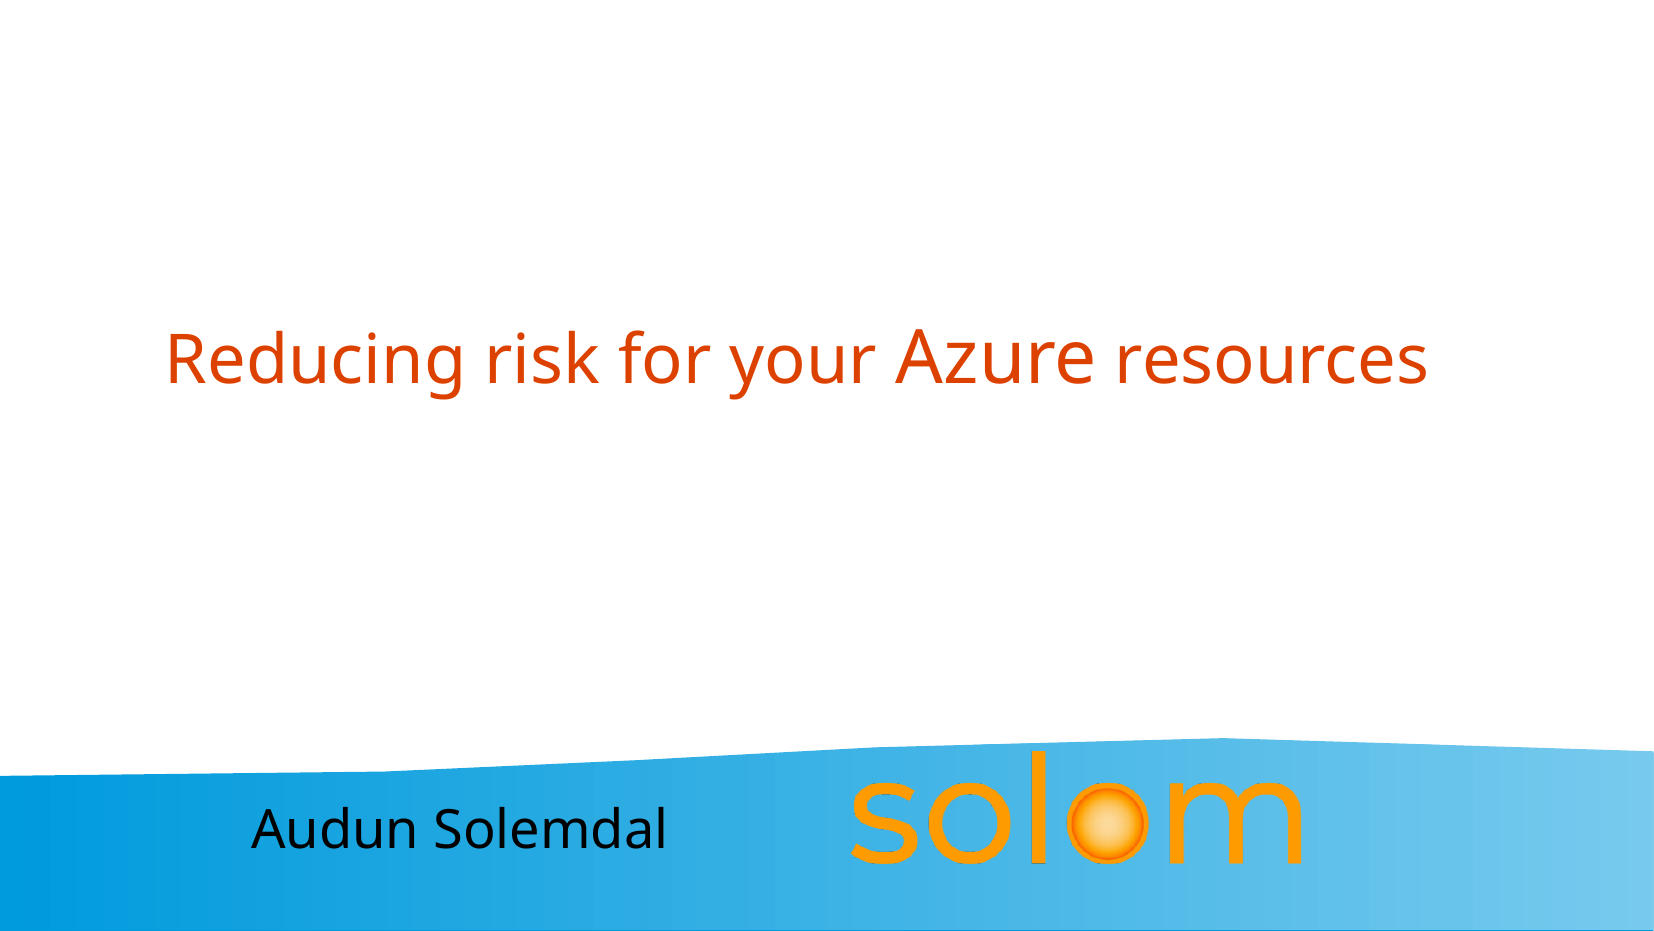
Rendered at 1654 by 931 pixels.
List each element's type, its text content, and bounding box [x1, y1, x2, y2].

title Reducing risk for your Azure resources [59, 265, 1536, 443]
text_box Audun Solemdal [236, 783, 857, 931]
picture [826, 738, 1335, 886]
